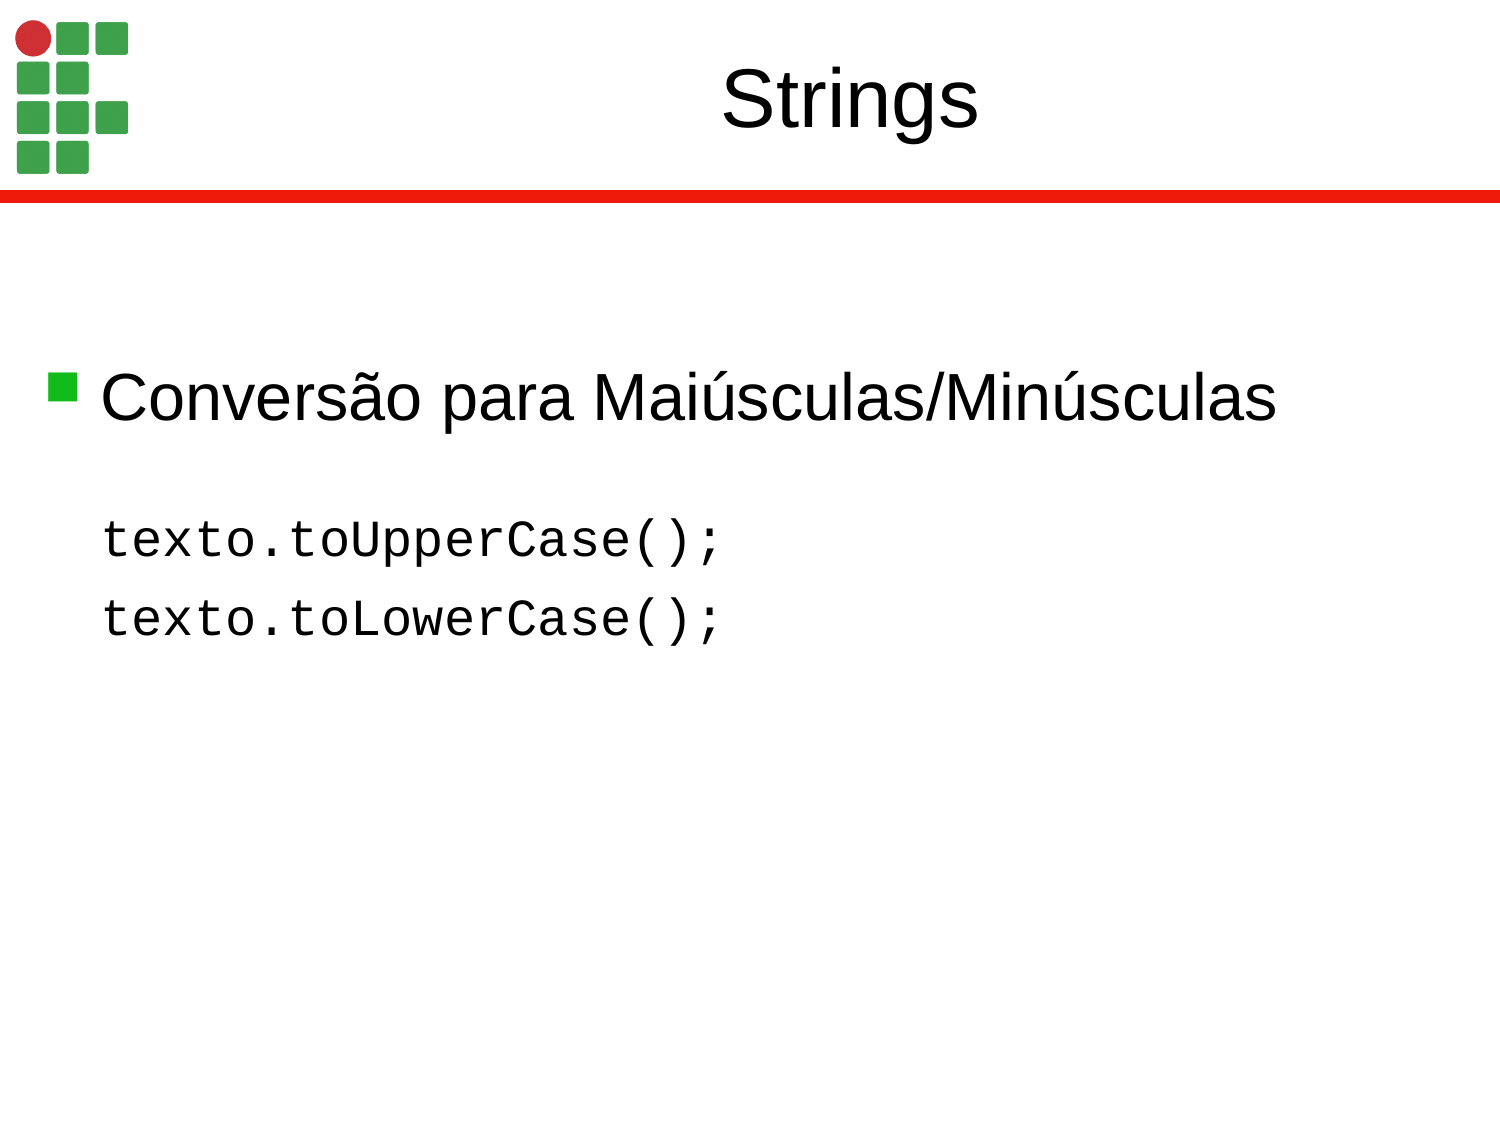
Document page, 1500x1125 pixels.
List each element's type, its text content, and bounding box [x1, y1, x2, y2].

title Strings [230, 0, 1471, 202]
picture [14, 16, 130, 178]
list Conversão para Maiúsculas/Minúsculas texto.toUpperCase(); texto.toLowerCase(); [29, 207, 1471, 1087]
